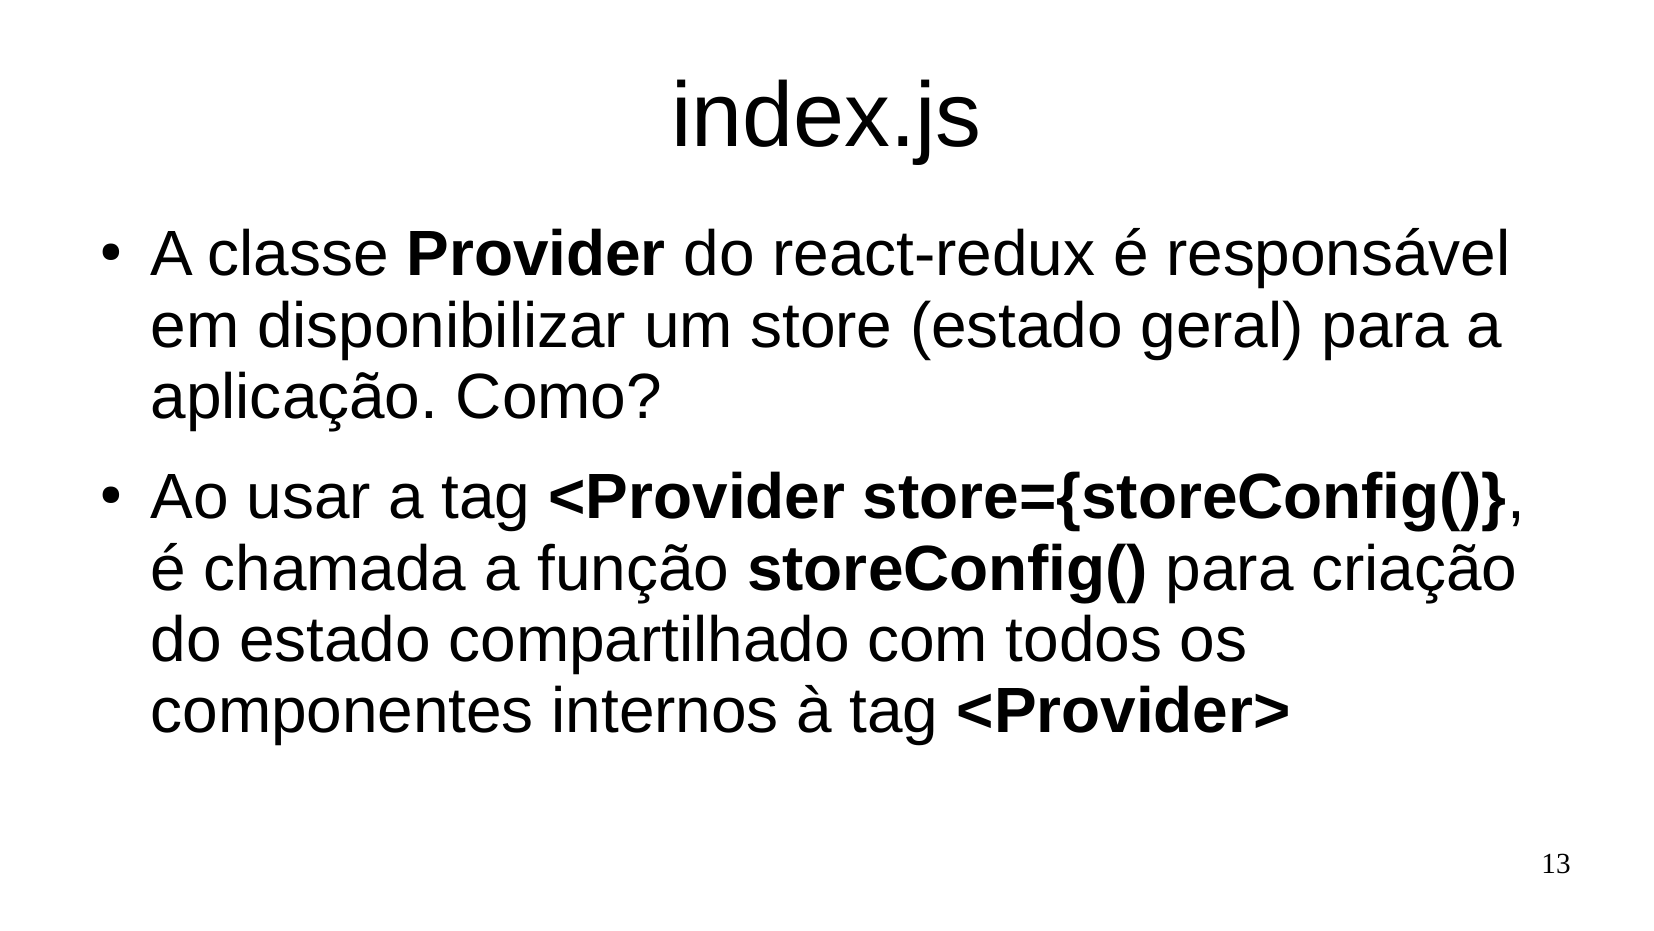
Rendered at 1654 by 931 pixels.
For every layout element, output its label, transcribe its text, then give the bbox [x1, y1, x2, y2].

list A classe Provider do react-redux é responsável em disponibilizar um store (estado geral) para a aplicação. Como? Ao usar a tag <Provider store={storeConfig()}, é chamada a função storeConfig() para criação do estado compartilhado com todos os componentes internos à tag <Provider> [82, 217, 1571, 758]
title index.js [82, 37, 1571, 193]
